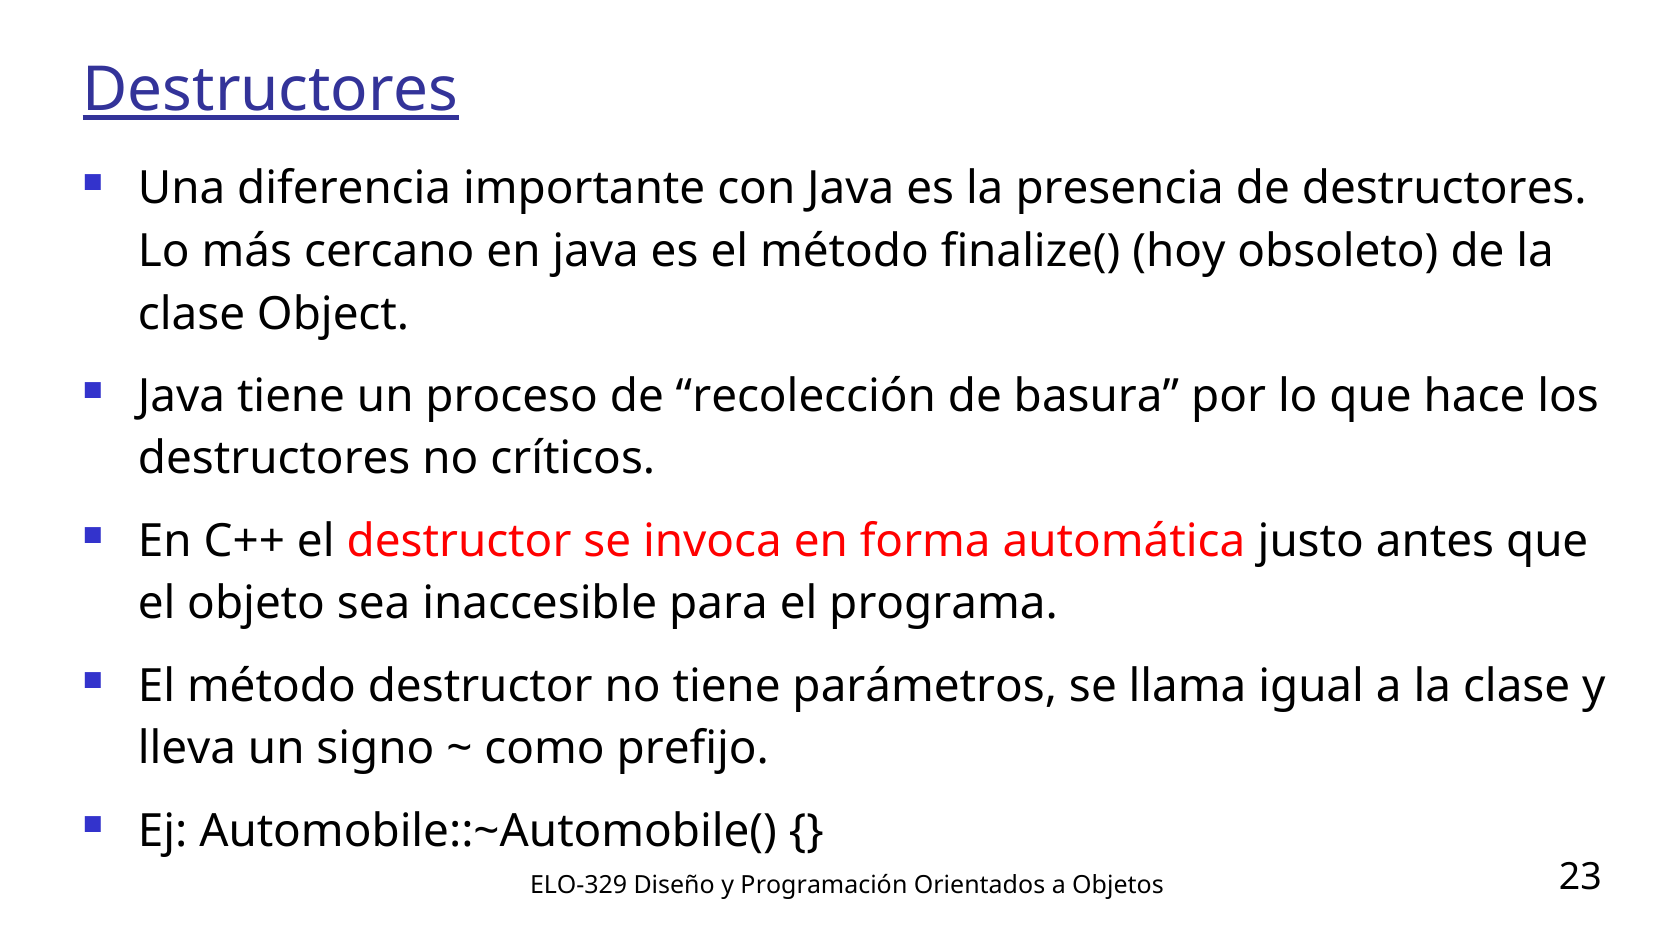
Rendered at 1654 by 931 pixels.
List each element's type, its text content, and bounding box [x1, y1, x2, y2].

title Destructores [82, 16, 1654, 151]
list Una diferencia importante con Java es la presencia de destructores. Lo más cercano en java es el método finalize() (hoy obsoleto) de la clase Object. Java tiene un proceso de “recolección de basura” por lo que hace los destructores no críticos. En C++ el destructor se invoca en forma automática justo antes que el objeto sea inaccesible para el programa. El método destructor no tiene parámetros, se llama igual a la clase y lleva un signo ~ como prefijo. Ej: Automobile::~Automobile() {} [82, 155, 1612, 826]
